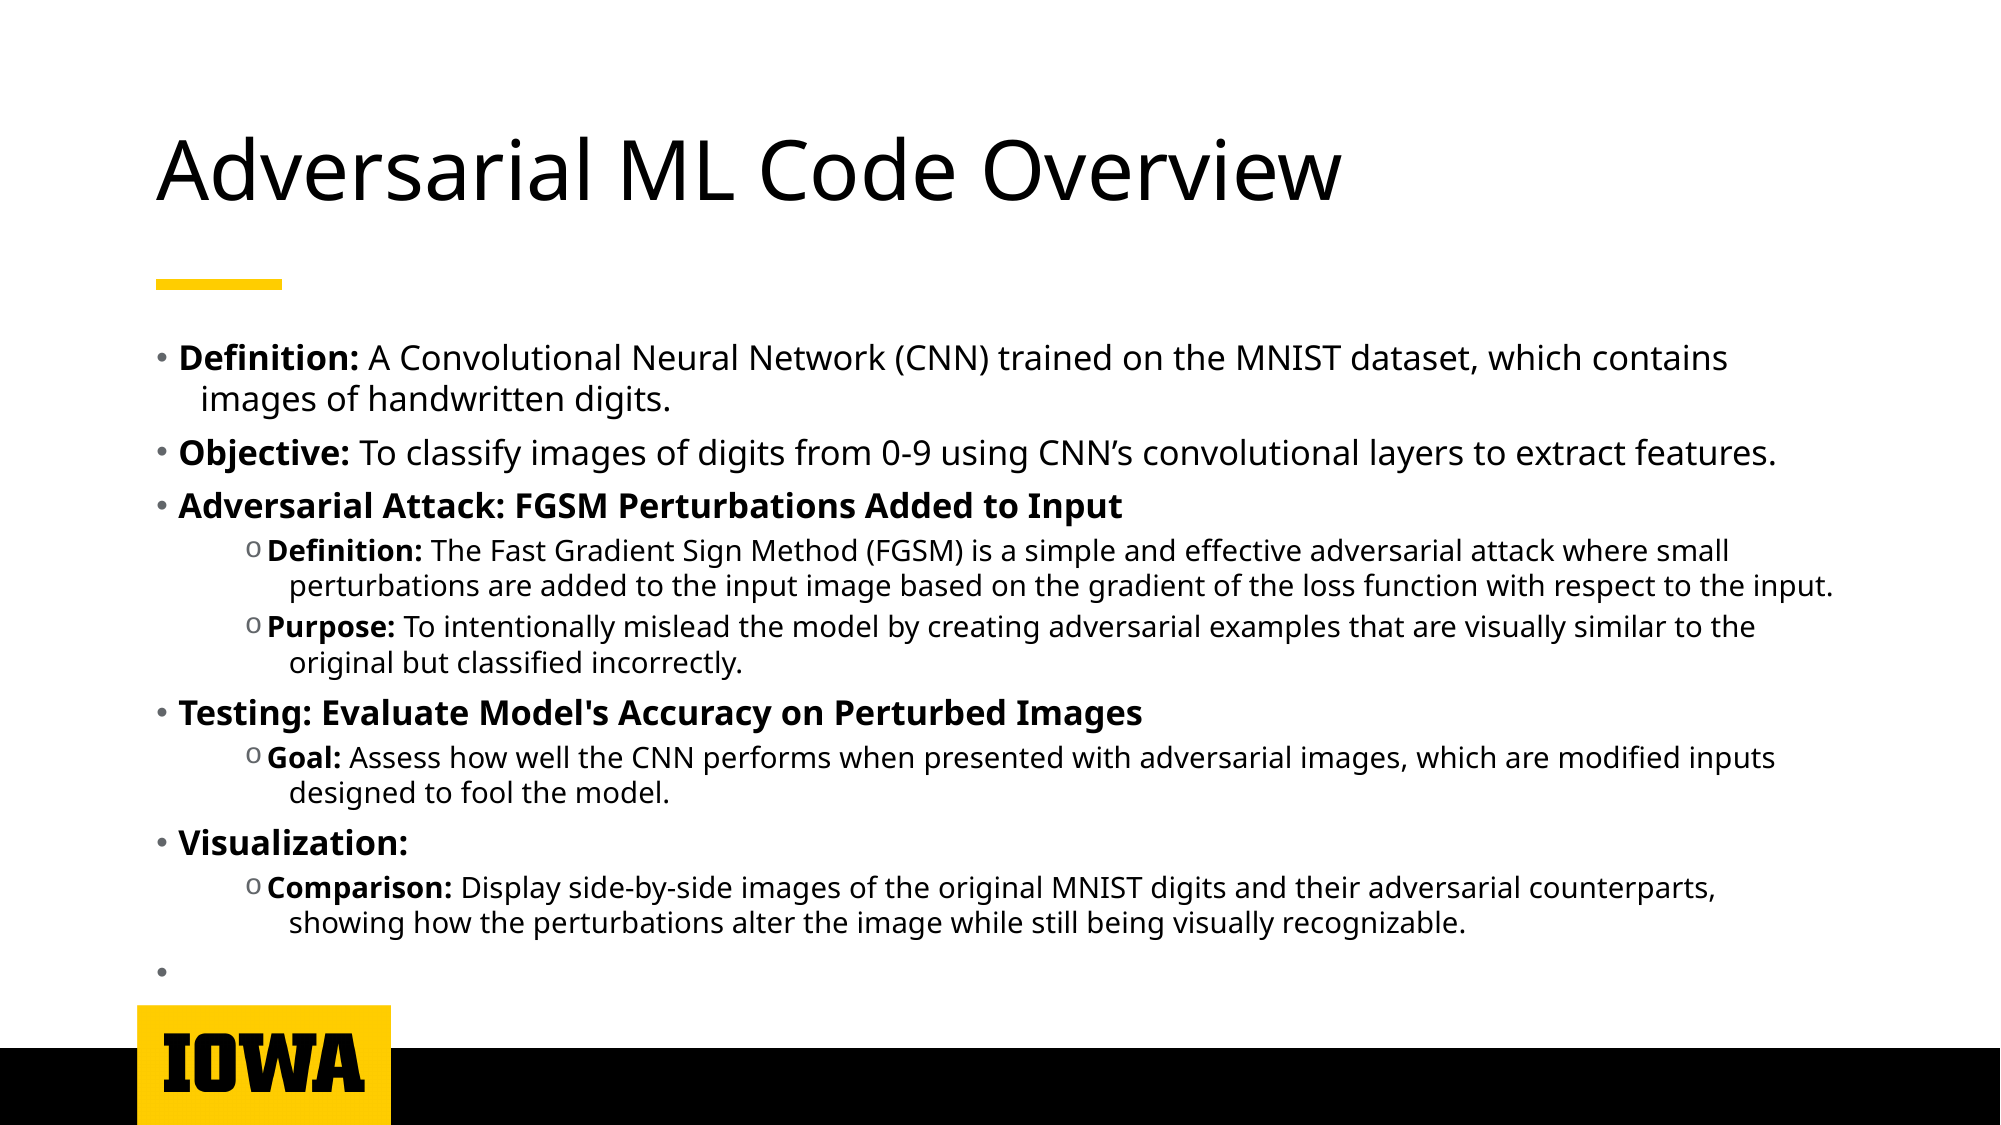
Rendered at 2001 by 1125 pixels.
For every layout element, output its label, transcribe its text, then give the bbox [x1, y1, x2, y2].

title Adversarial ML Code Overview [156, 63, 1844, 283]
list Definition: A Convolutional Neural Network (CNN) trained on the MNIST dataset, which contains images of handwritten digits. Objective: To classify images of digits from 0-9 using CNN’s convolutional layers to extract features. Adversarial Attack: FGSM Perturbations Added to Input Definition: The Fast Gradient Sign Method (FGSM) is a simple and effective adversarial attack where small perturbations are added to the input image based on the gradient of the loss function with respect to the input. Purpose: To intentionally mislead the model by creating adversarial examples that are visually similar to the original but classified incorrectly. Testing: Evaluate Model's Accuracy on Perturbed Images Goal: Assess how well the CNN performs when presented with adversarial images, which are modified inputs designed to fool the model. Visualization: Comparison: Display side-by-side images of the original MNIST digits and their adversarial counterparts, showing how the perturbations alter the image while still being visually recognizable. [156, 336, 1844, 976]
